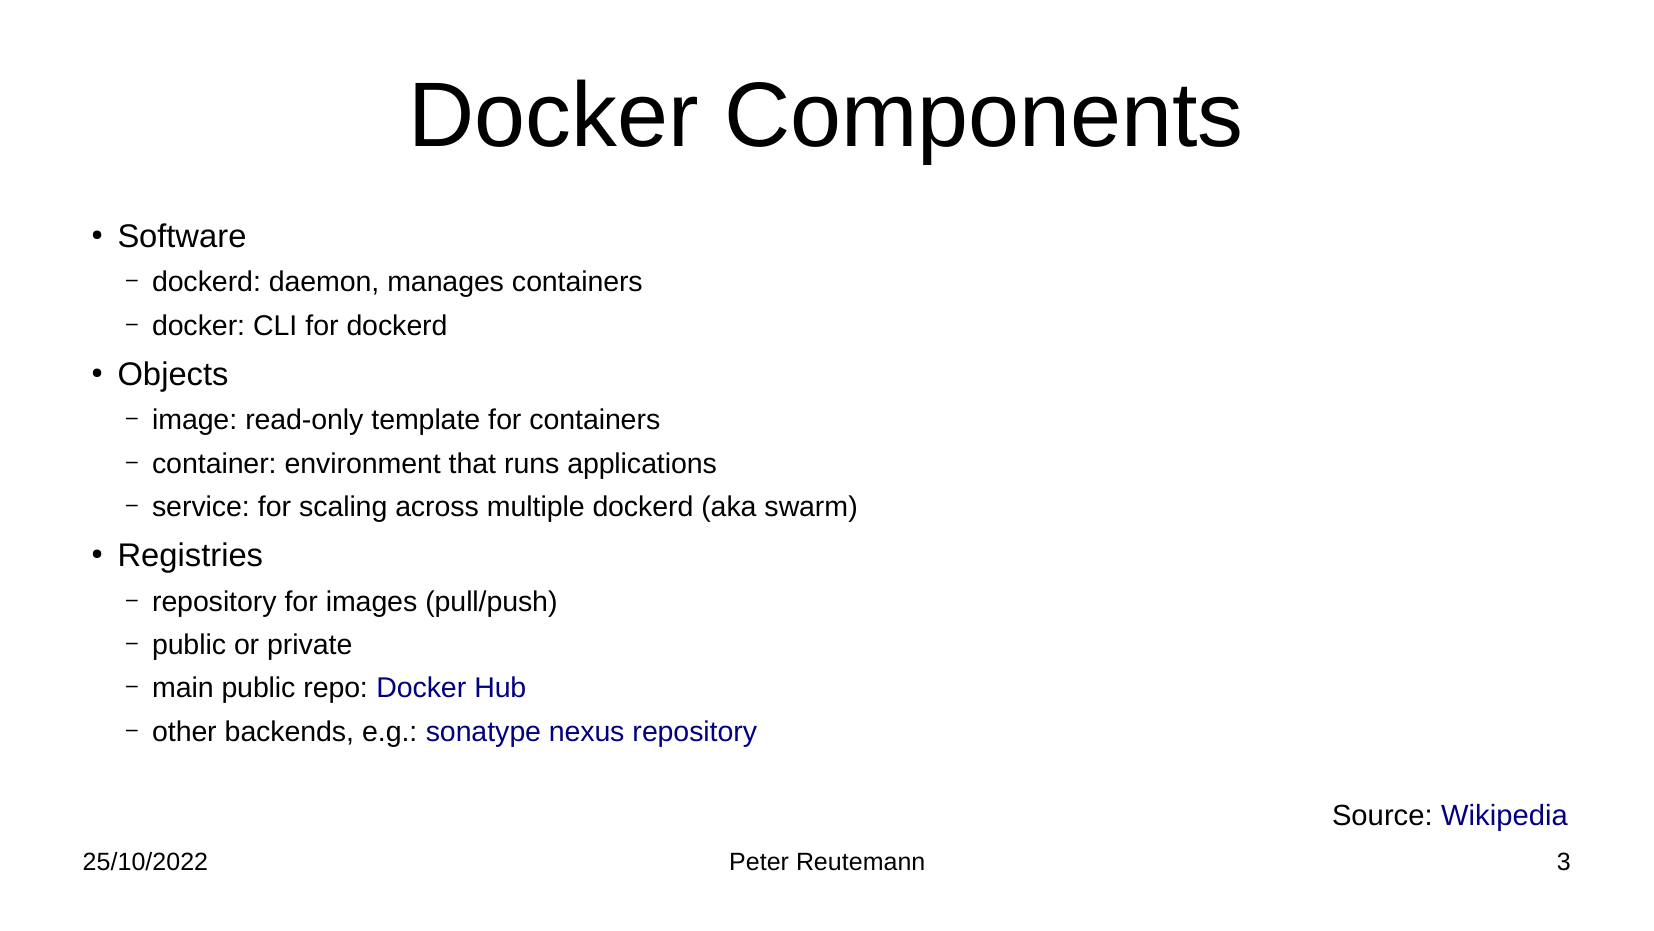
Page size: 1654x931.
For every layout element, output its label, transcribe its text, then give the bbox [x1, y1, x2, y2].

text_box Source: Wikipedia [1275, 791, 1583, 839]
list Software dockerd: daemon, manages containers docker: CLI for dockerd Objects image: read-only template for containers container: environment that runs applications service: for scaling across multiple dockerd (aka swarm) Registries repository for images (pull/push) public or private main public repo: Docker Hub other backends, e.g.: sonatype nexus repository [82, 217, 1571, 758]
title Docker Components [82, 37, 1571, 193]
